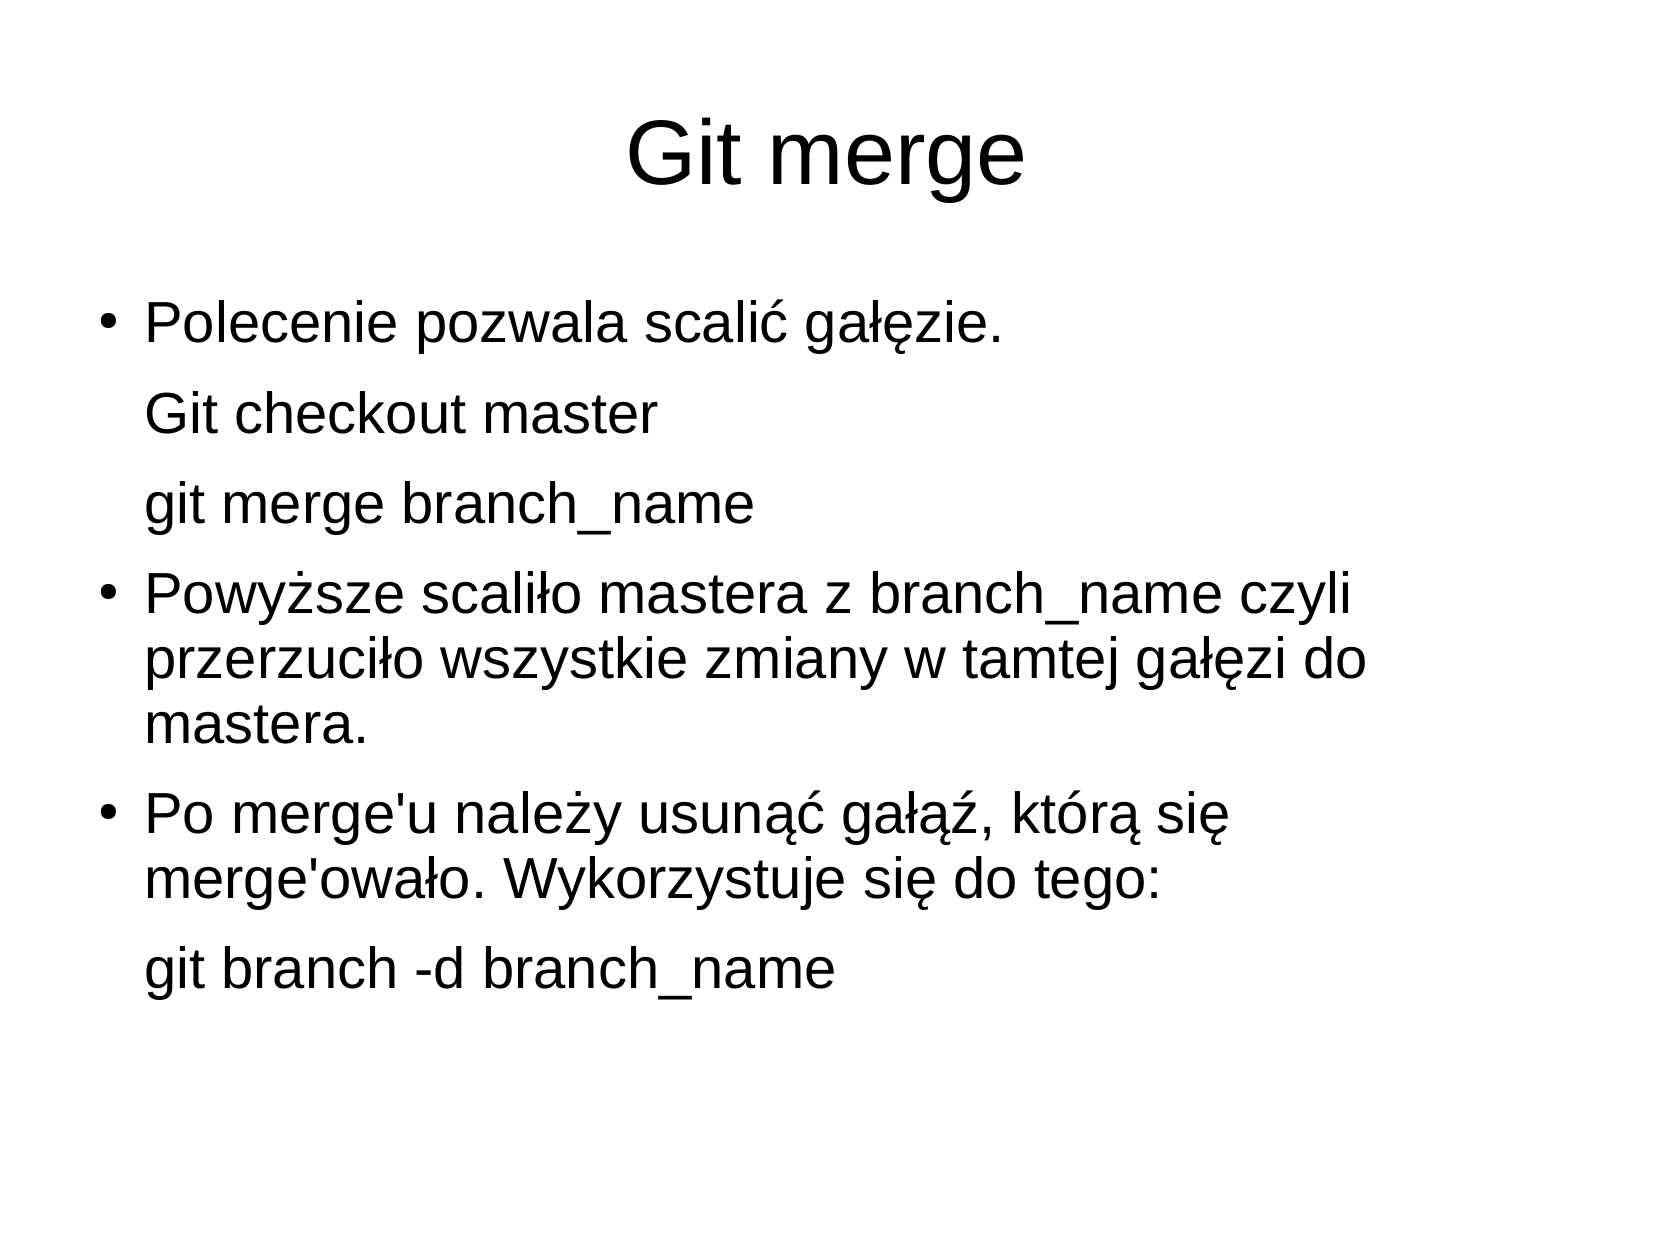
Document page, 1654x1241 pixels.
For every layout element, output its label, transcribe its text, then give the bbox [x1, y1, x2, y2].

list Polecenie pozwala scalić gałęzie. Git checkout master git merge branch_name Powyższe scaliło mastera z branch_name czyli przerzuciło wszystkie zmiany w tamtej gałęzi do mastera. Po merge'u należy usunąć gałąź, którą się merge'owało. Wykorzystuje się do tego: git branch -d branch_name [82, 290, 1571, 1010]
title Git merge [82, 49, 1571, 257]
